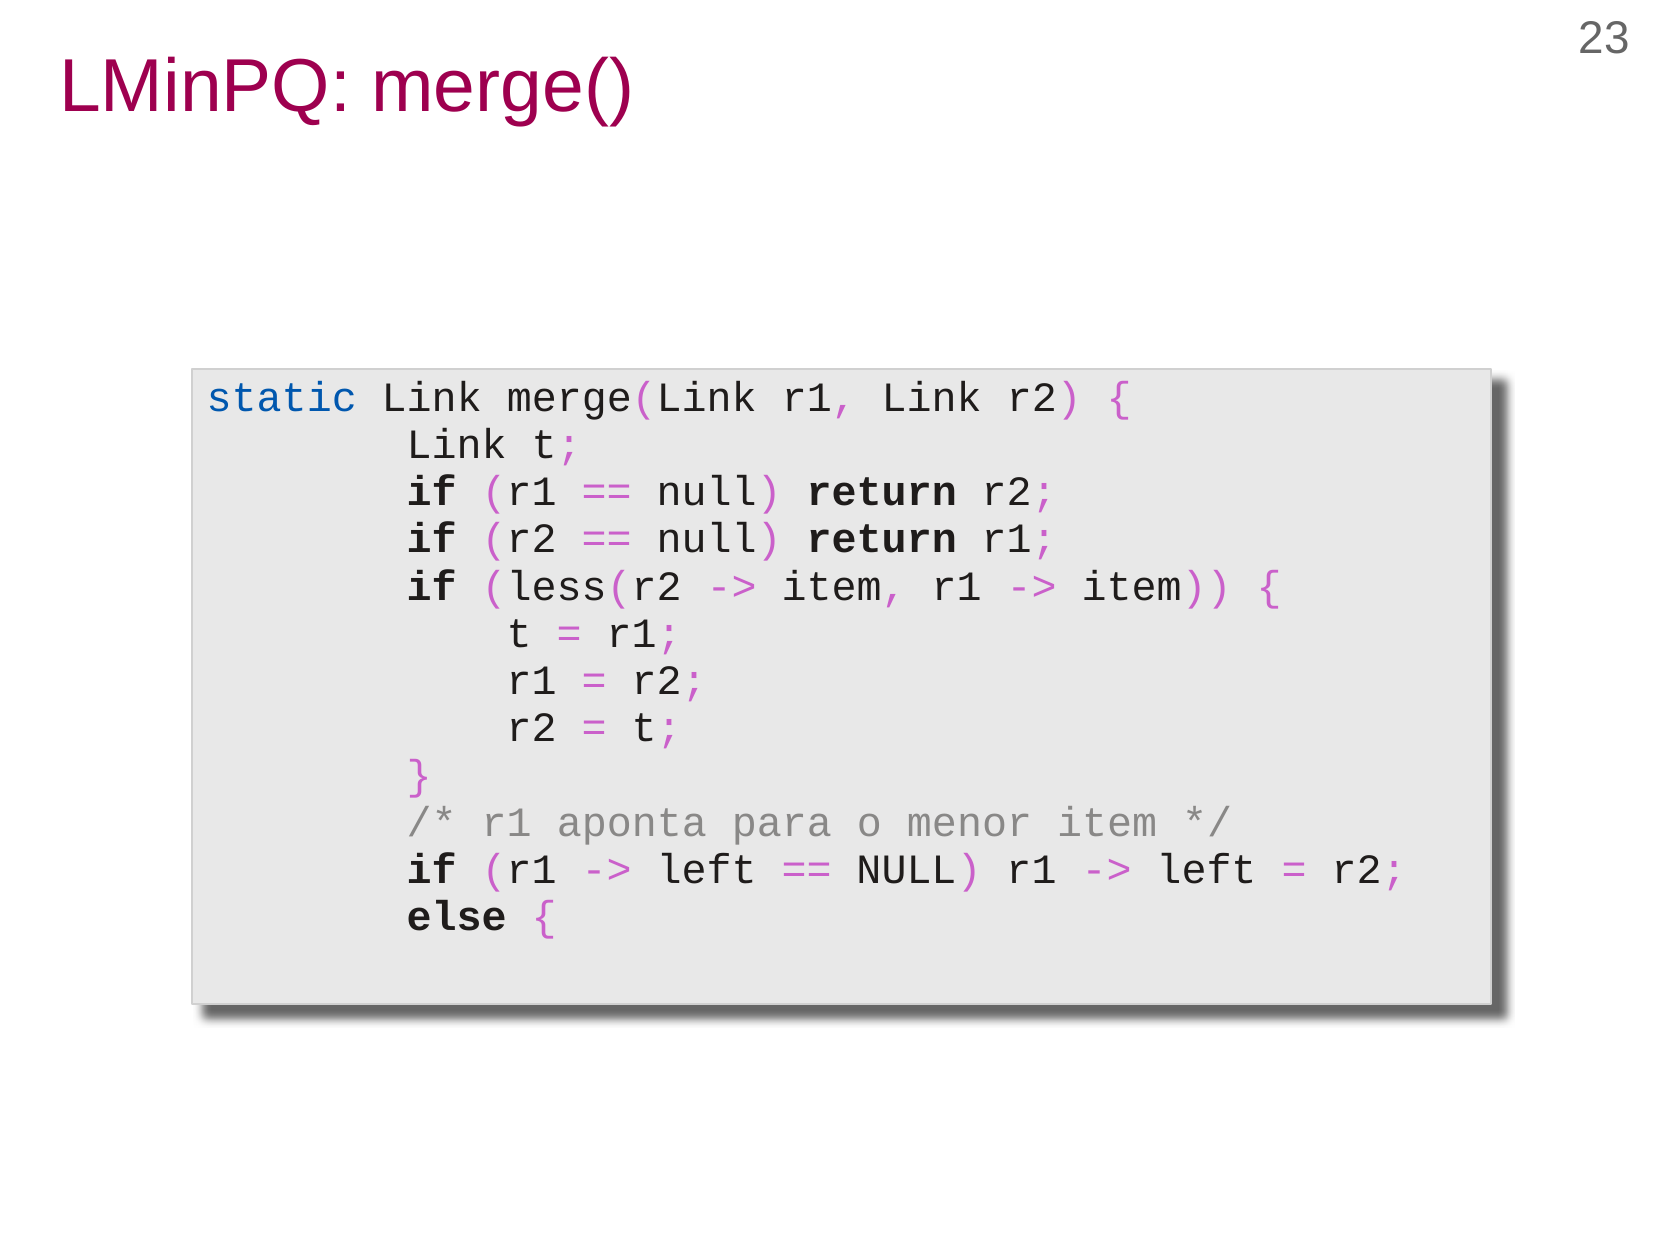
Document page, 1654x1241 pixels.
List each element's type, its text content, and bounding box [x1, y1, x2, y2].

text_box static Link merge(Link r1, Link r2) { Link t; if (r1 == null) return r2; if (r2 == null) return r1; if (less(r2 -> item, r1 -> item)) { t = r1; r1 = r2; r2 = t; } /* r1 aponta para o menor item */ if (r1 -> left == NULL) r1 -> left = r2; else { [191, 369, 1492, 1004]
title LMinPQ: merge() [59, 29, 1595, 148]
